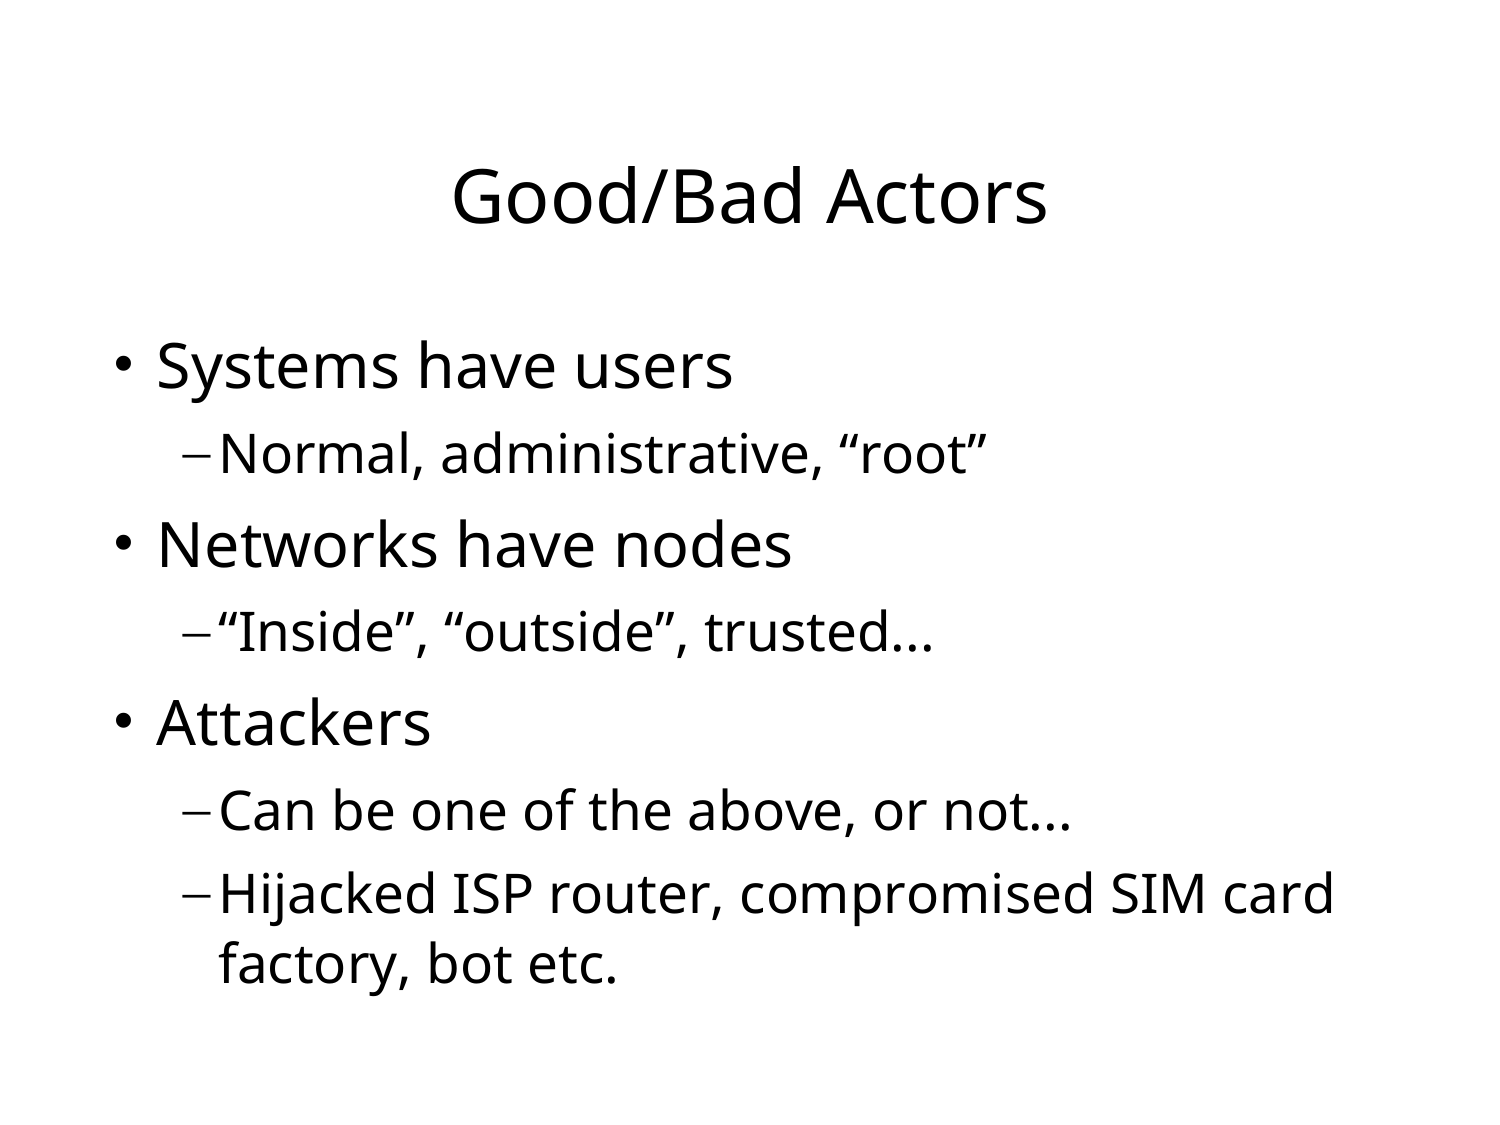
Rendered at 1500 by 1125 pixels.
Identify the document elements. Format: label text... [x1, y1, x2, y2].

title Good/Bad Actors [112, 99, 1388, 288]
list Systems have users Normal, administrative, “root” Networks have nodes “Inside”, “outside”, trusted... Attackers Can be one of the above, or not... Hijacked ISP router, compromised SIM card factory, bot etc. [112, 324, 1388, 1000]
